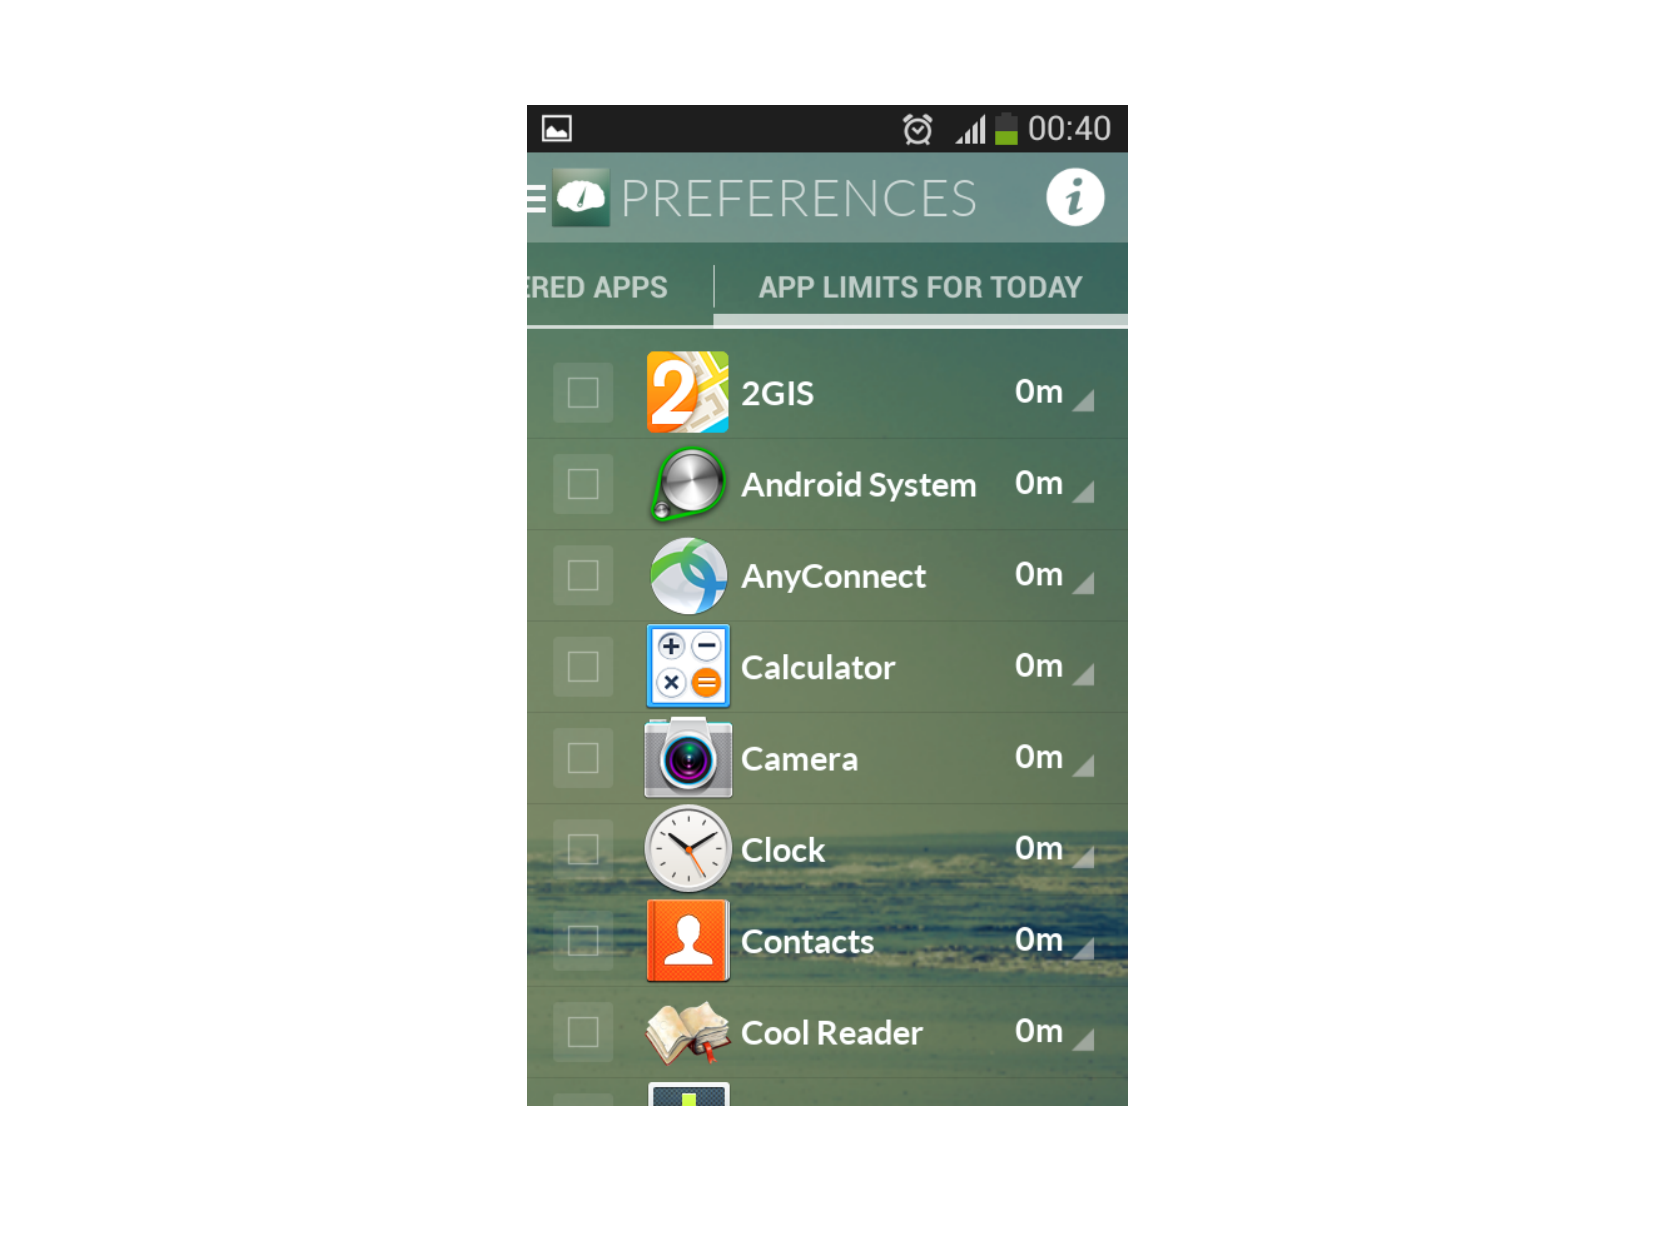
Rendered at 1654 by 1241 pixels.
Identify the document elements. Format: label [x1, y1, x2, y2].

picture [527, 105, 1128, 1106]
